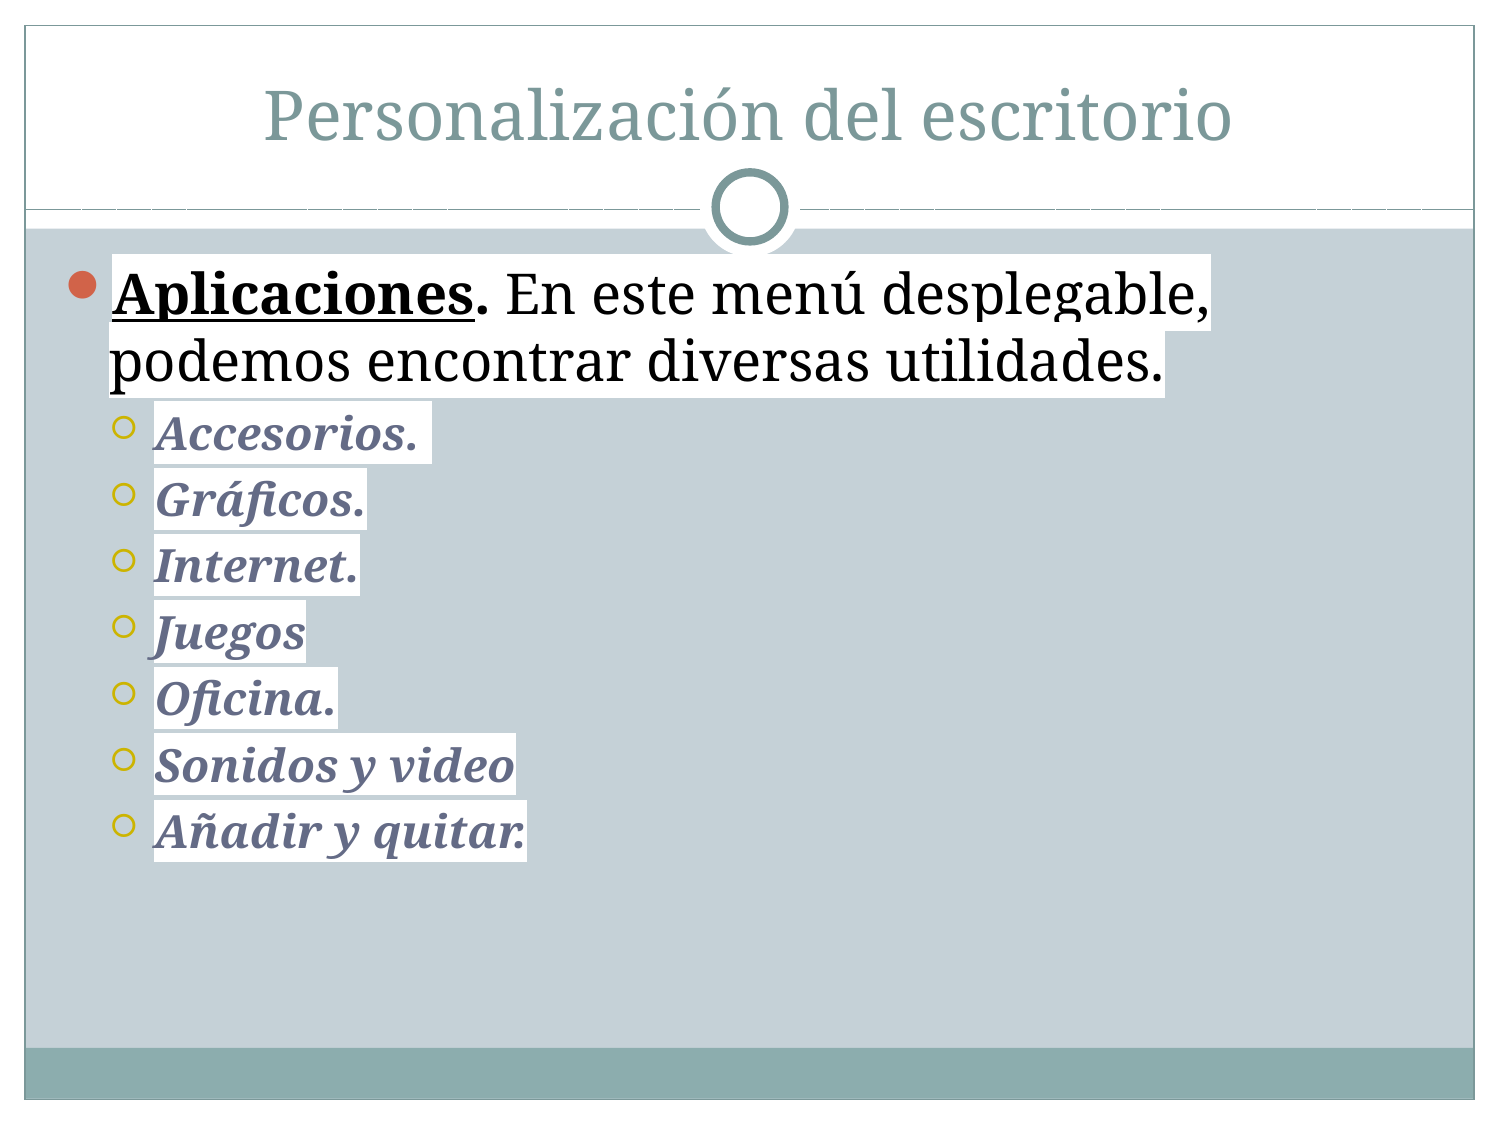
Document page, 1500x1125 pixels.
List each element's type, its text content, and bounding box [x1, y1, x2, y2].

list Aplicaciones. En este menú desplegable, podemos encontrar diversas utilidades. Accesorios. Gráficos. Internet. Juegos Oficina. Sonidos y video Añadir y quitar. [49, 250, 1400, 1001]
title Personalización del escritorio [49, 37, 1450, 162]
